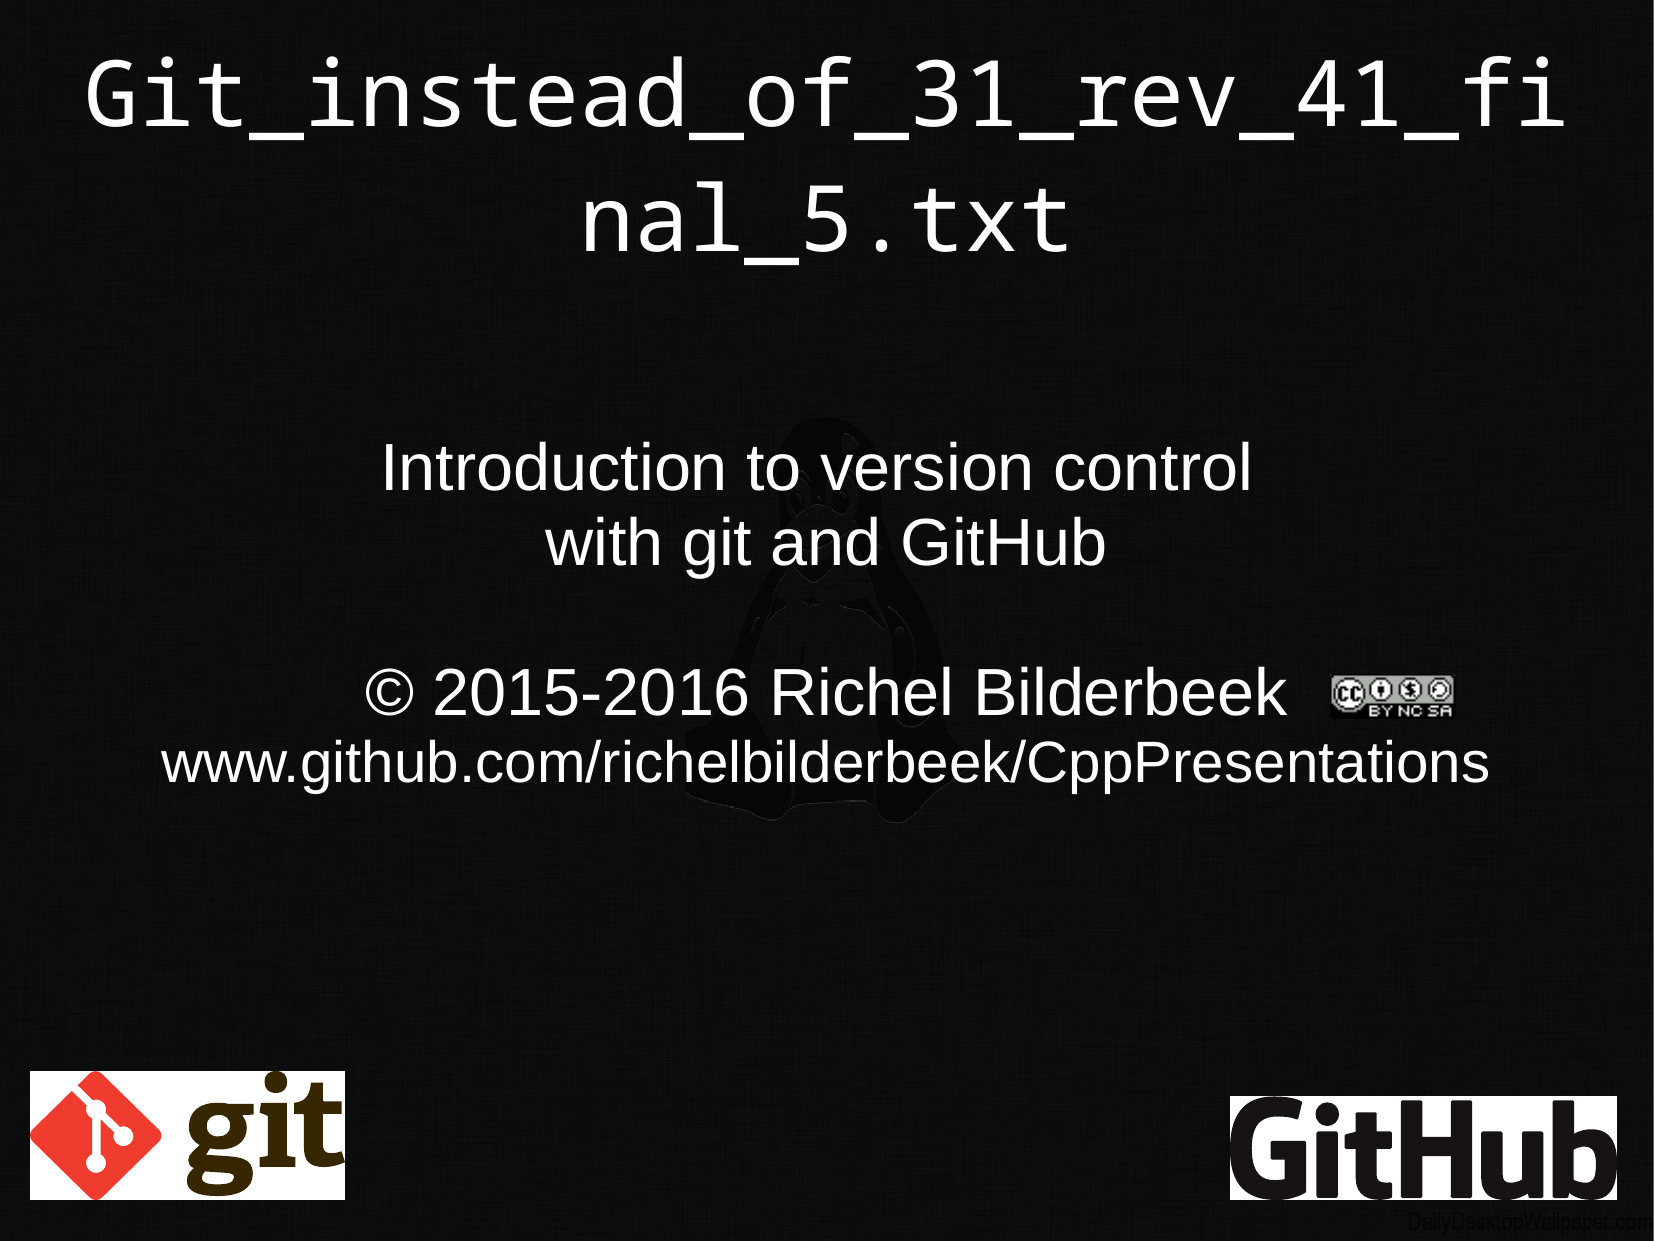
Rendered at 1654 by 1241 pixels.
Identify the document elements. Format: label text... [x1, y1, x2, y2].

subtitle Introduction to version control with git and GitHub © 2015-2016 Richel Bilderbeek www.github.com/richelbilderbeek/CppPresentations [82, 290, 1571, 1010]
title Git_instead_of_31_rev_41_final_5.txt [82, 45, 1571, 261]
picture [0, 0, 1654, 1241]
